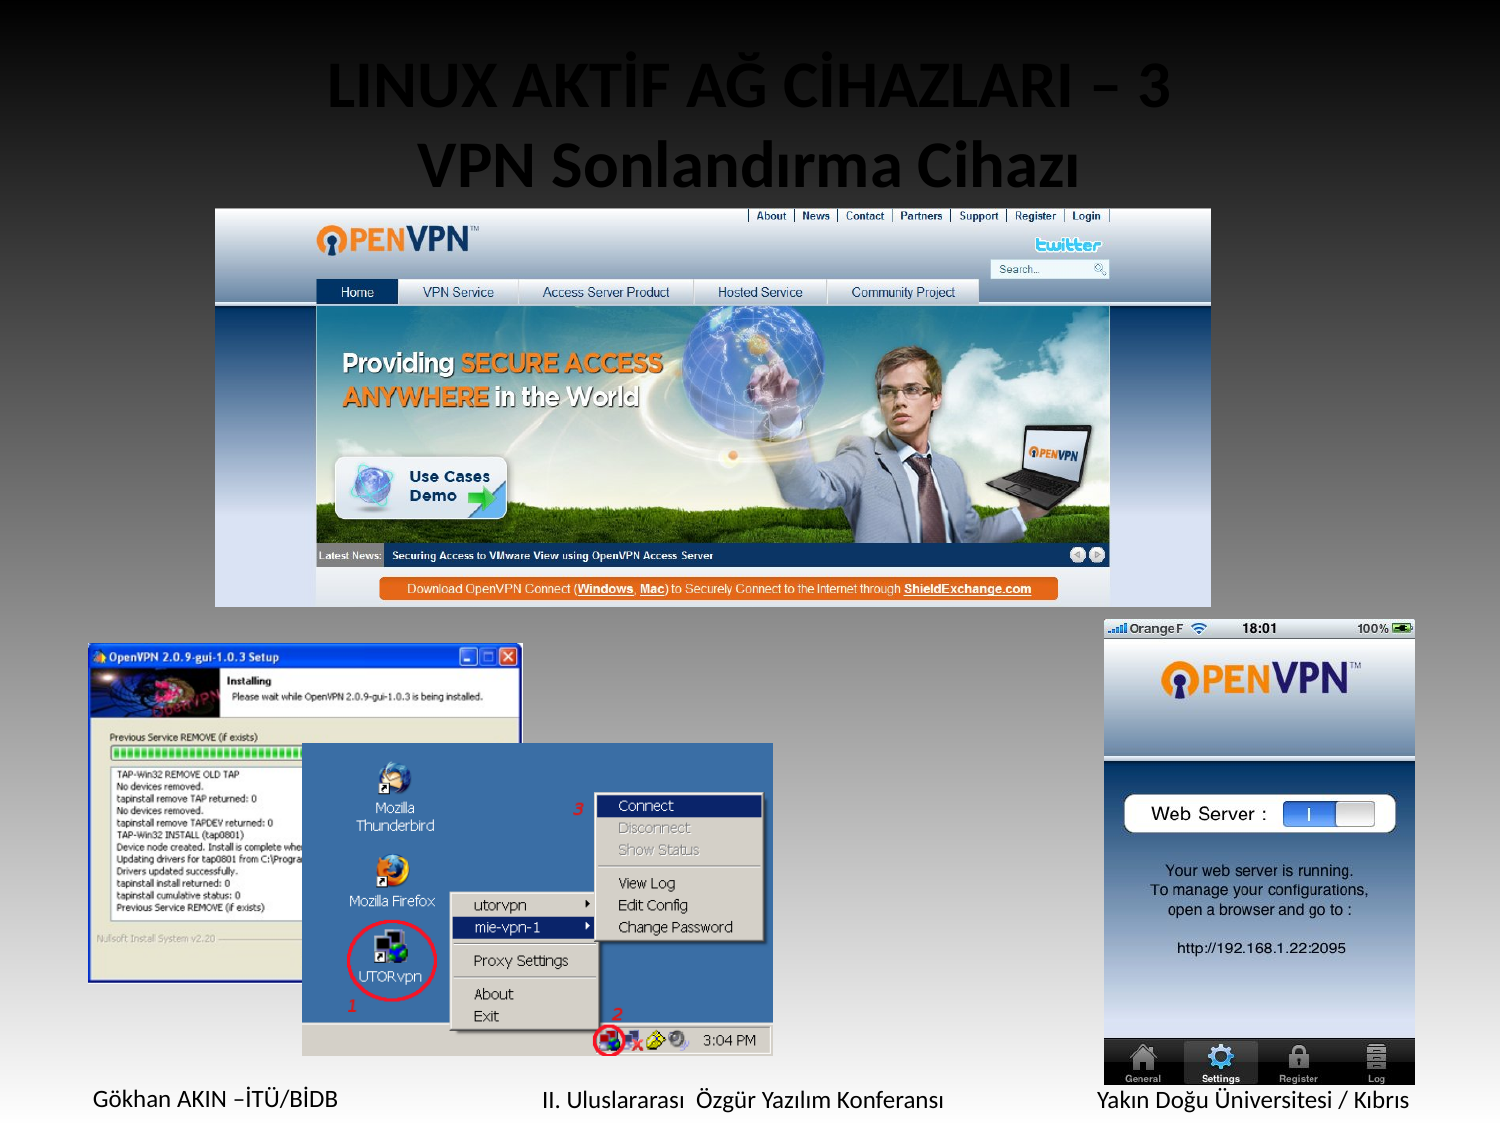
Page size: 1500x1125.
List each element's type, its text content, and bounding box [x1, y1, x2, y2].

picture [88, 643, 773, 1056]
picture [1104, 619, 1415, 1085]
picture [215, 208, 1211, 607]
text_box LINUX AKTİF AĞ CİHAZLARI – 3 VPN Sonlandırma Cihazı [253, 33, 1247, 209]
